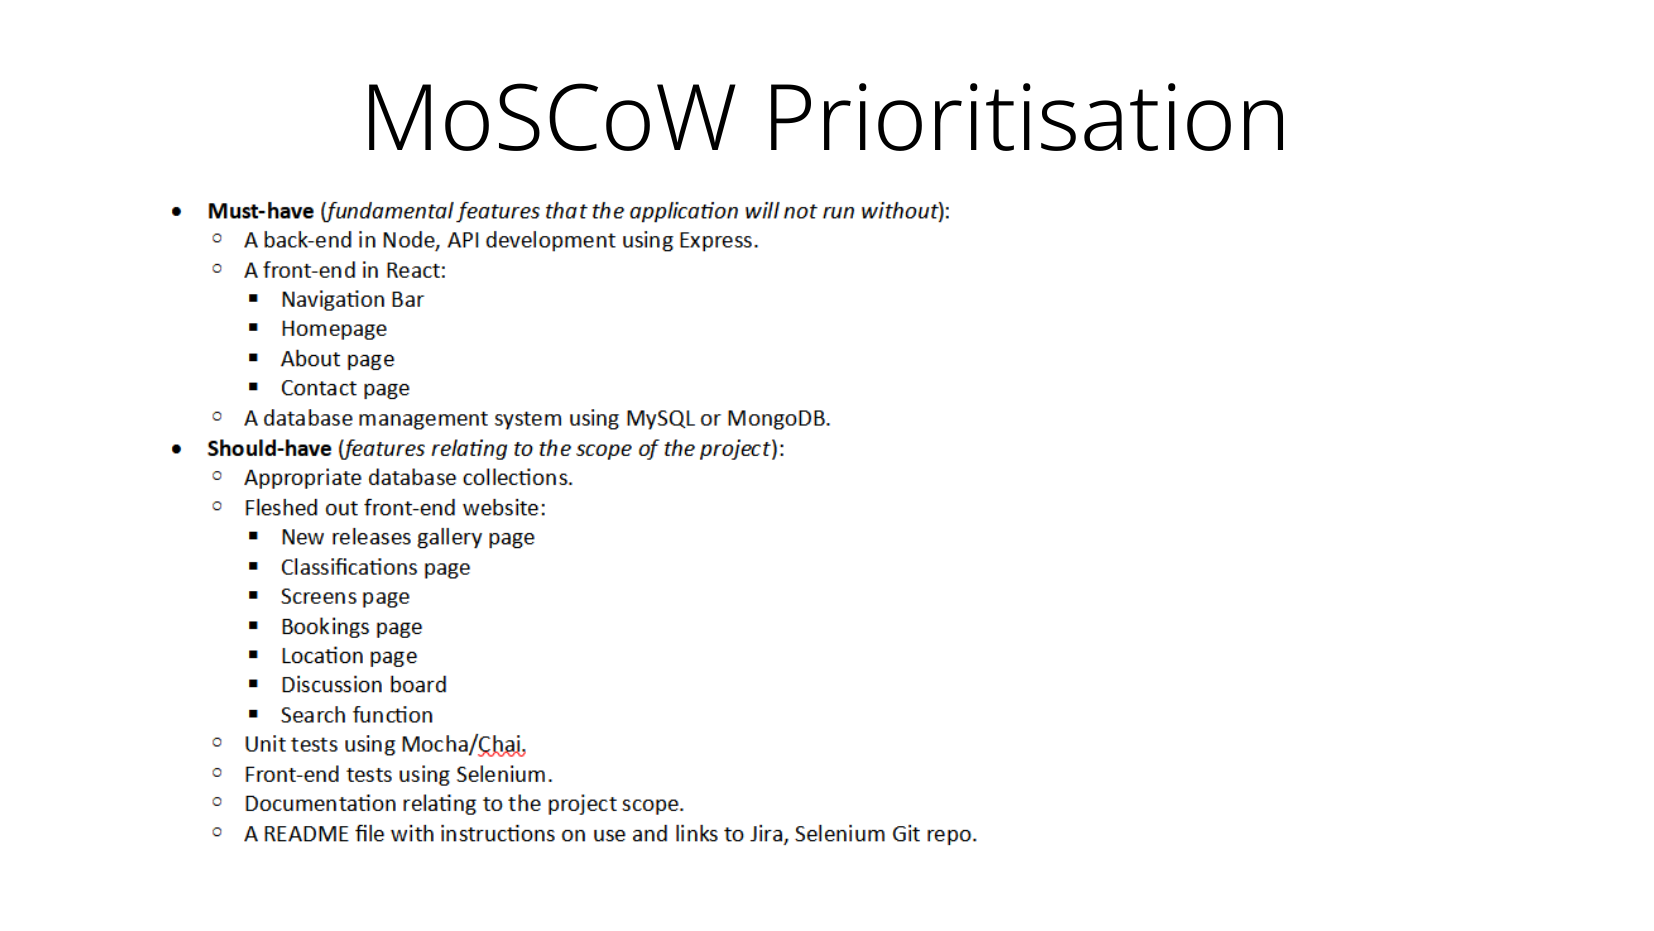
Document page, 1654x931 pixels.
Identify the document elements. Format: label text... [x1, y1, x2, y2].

title MoSCoW Prioritisation [82, 37, 1571, 193]
picture [147, 192, 1093, 849]
